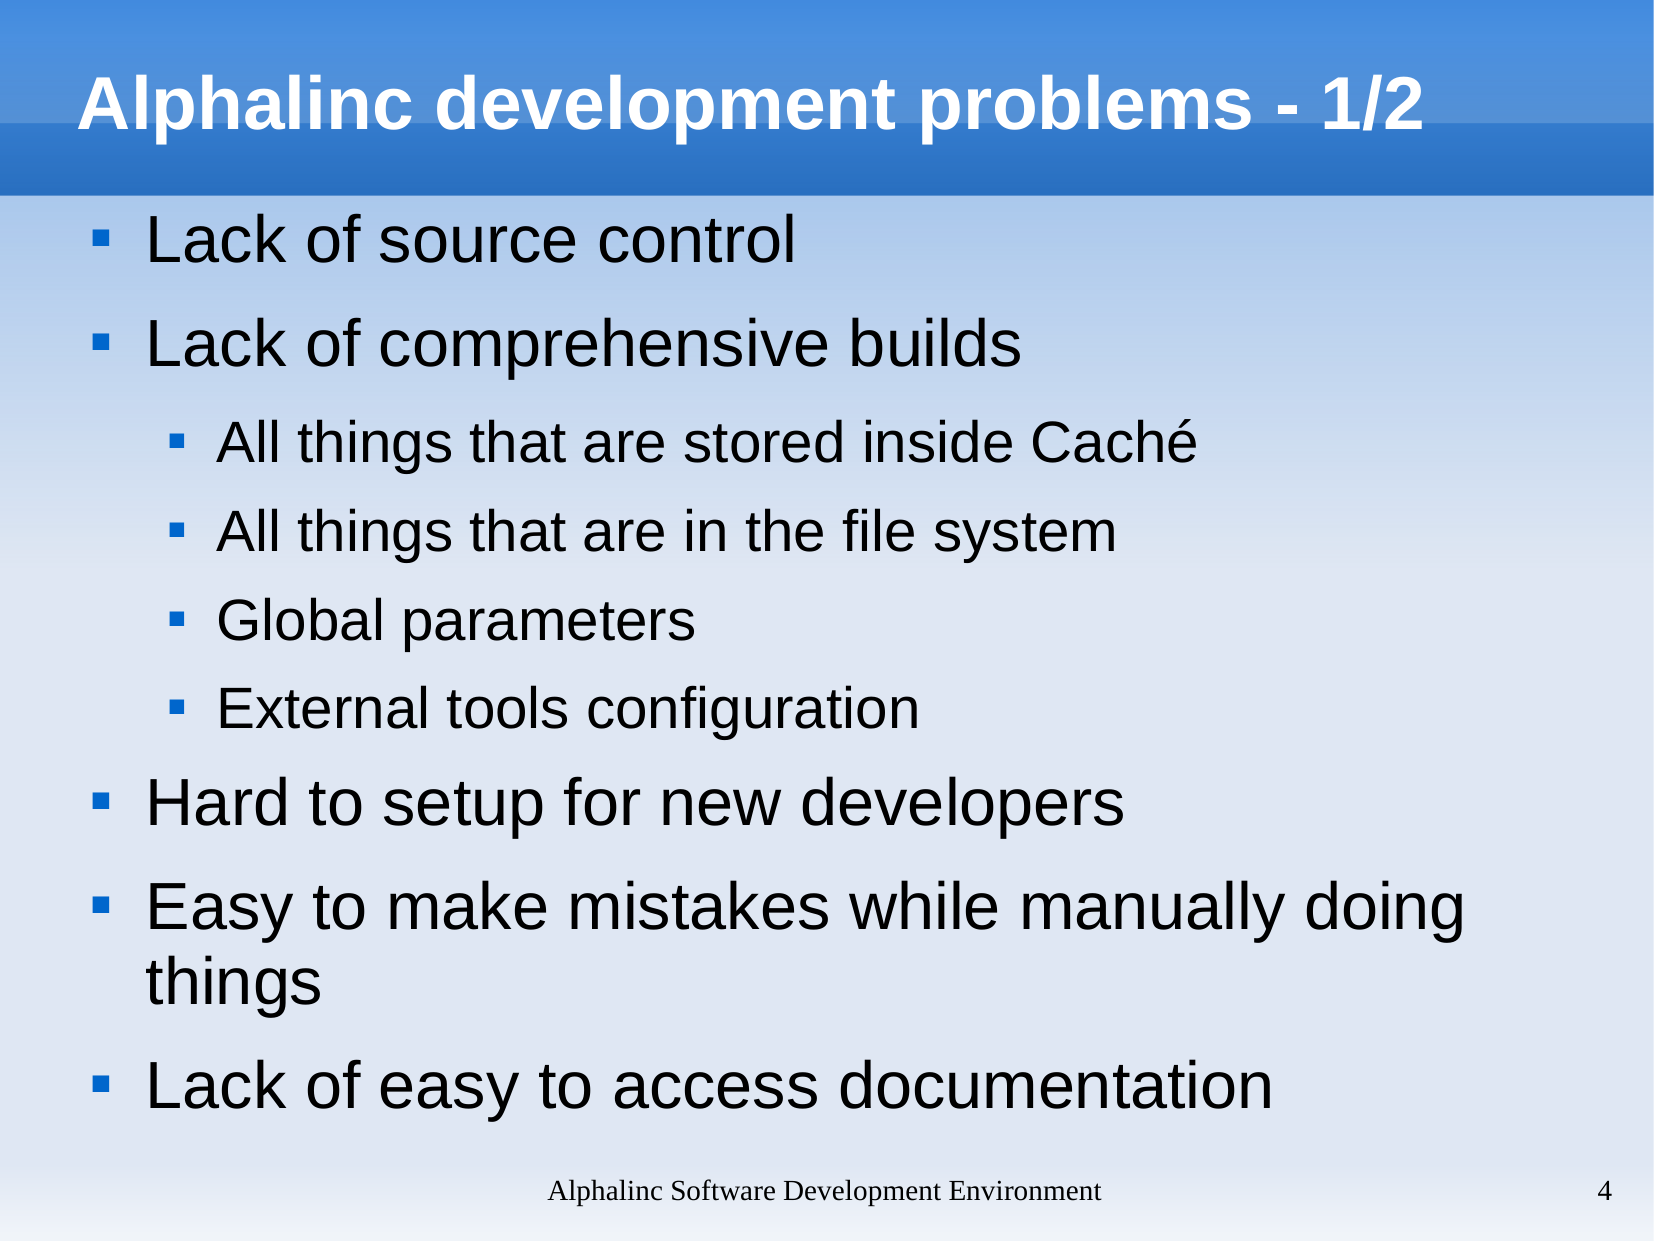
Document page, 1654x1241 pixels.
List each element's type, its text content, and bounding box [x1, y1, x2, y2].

picture [0, 0, 1654, 1241]
list Lack of source control Lack of comprehensive builds All things that are stored inside Caché All things that are in the file system Global parameters External tools configuration Hard to setup for new developers Easy to make mistakes while manually doing things Lack of easy to access documentation [75, 201, 1564, 1163]
title Alphalinc development problems - 1/2 [76, 0, 1565, 208]
